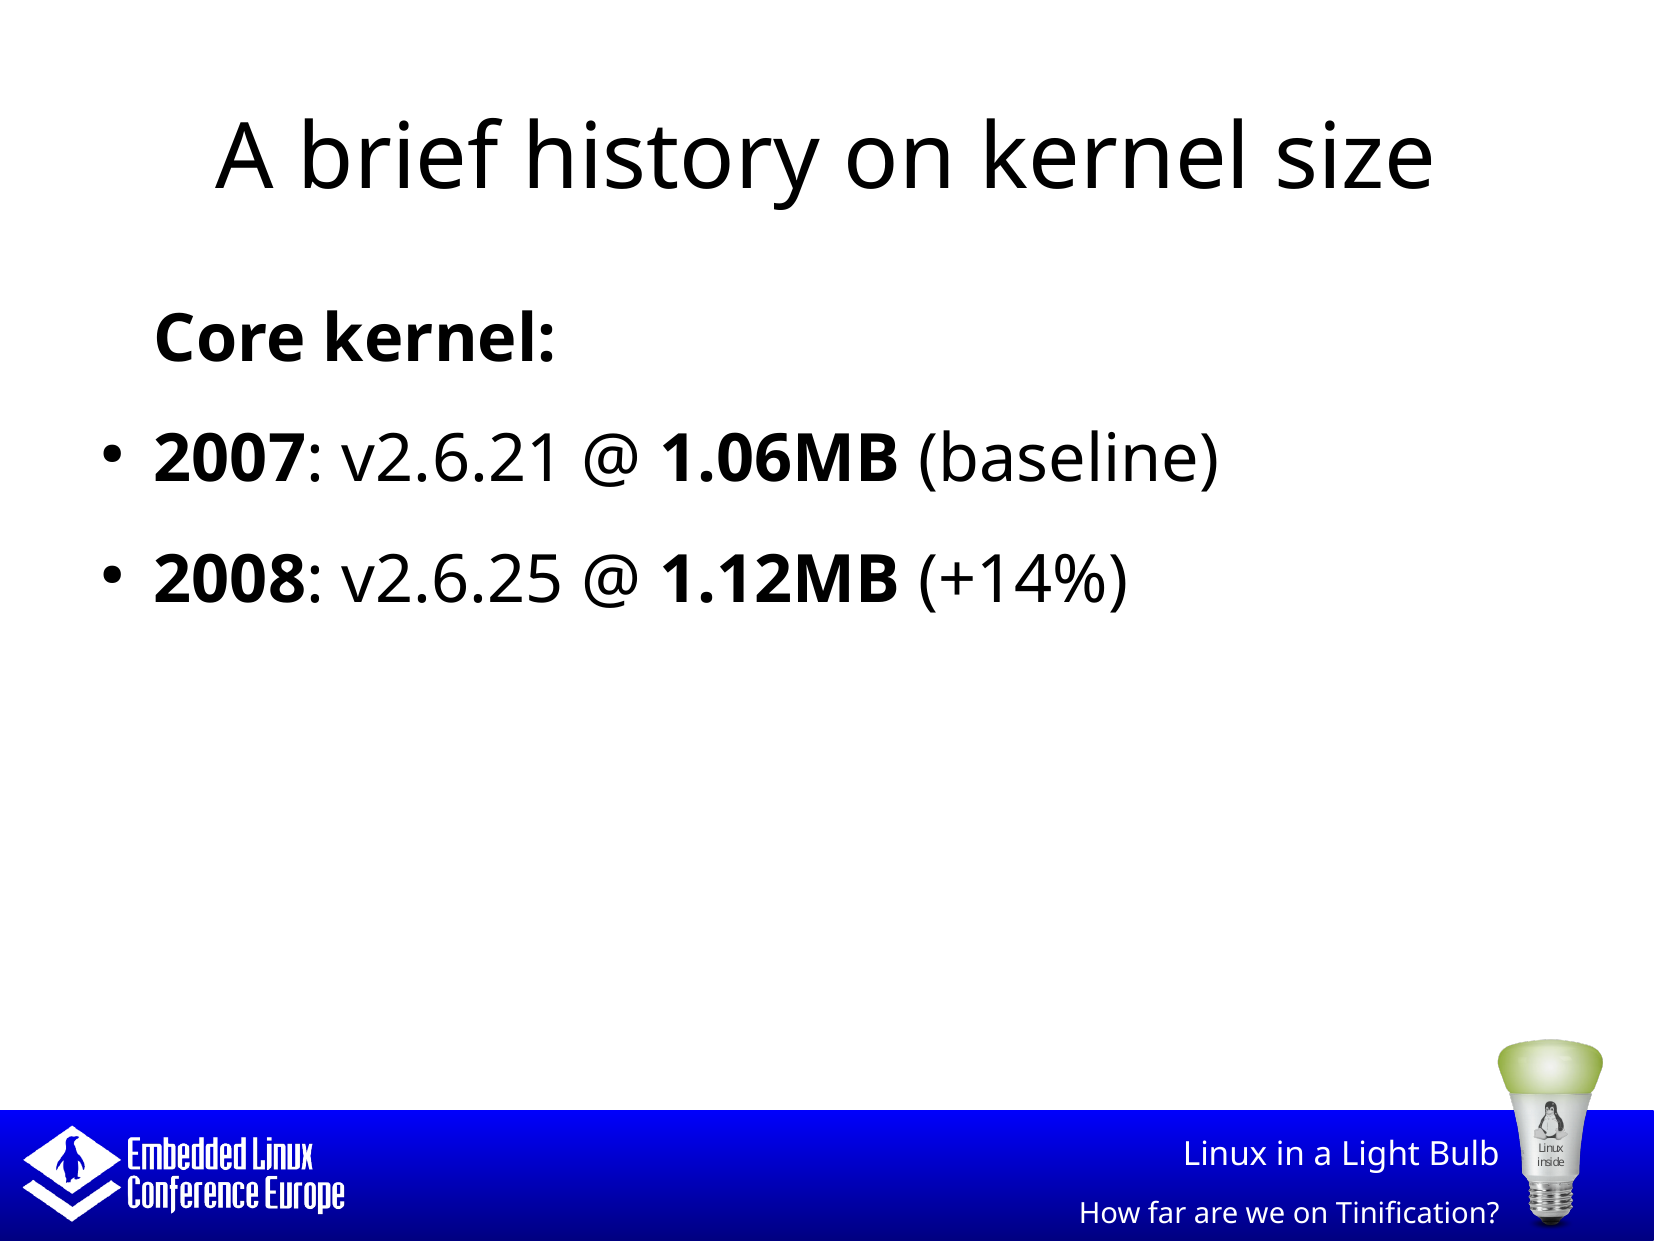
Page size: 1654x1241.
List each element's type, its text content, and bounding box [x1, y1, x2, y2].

picture [18, 1120, 349, 1226]
list Core kernel: 2007: v2.6.21 @ 1.06MB (baseline) 2008: v2.6.25 @ 1.12MB (+14%) [82, 290, 1571, 1010]
title A brief history on kernel size [82, 49, 1571, 257]
